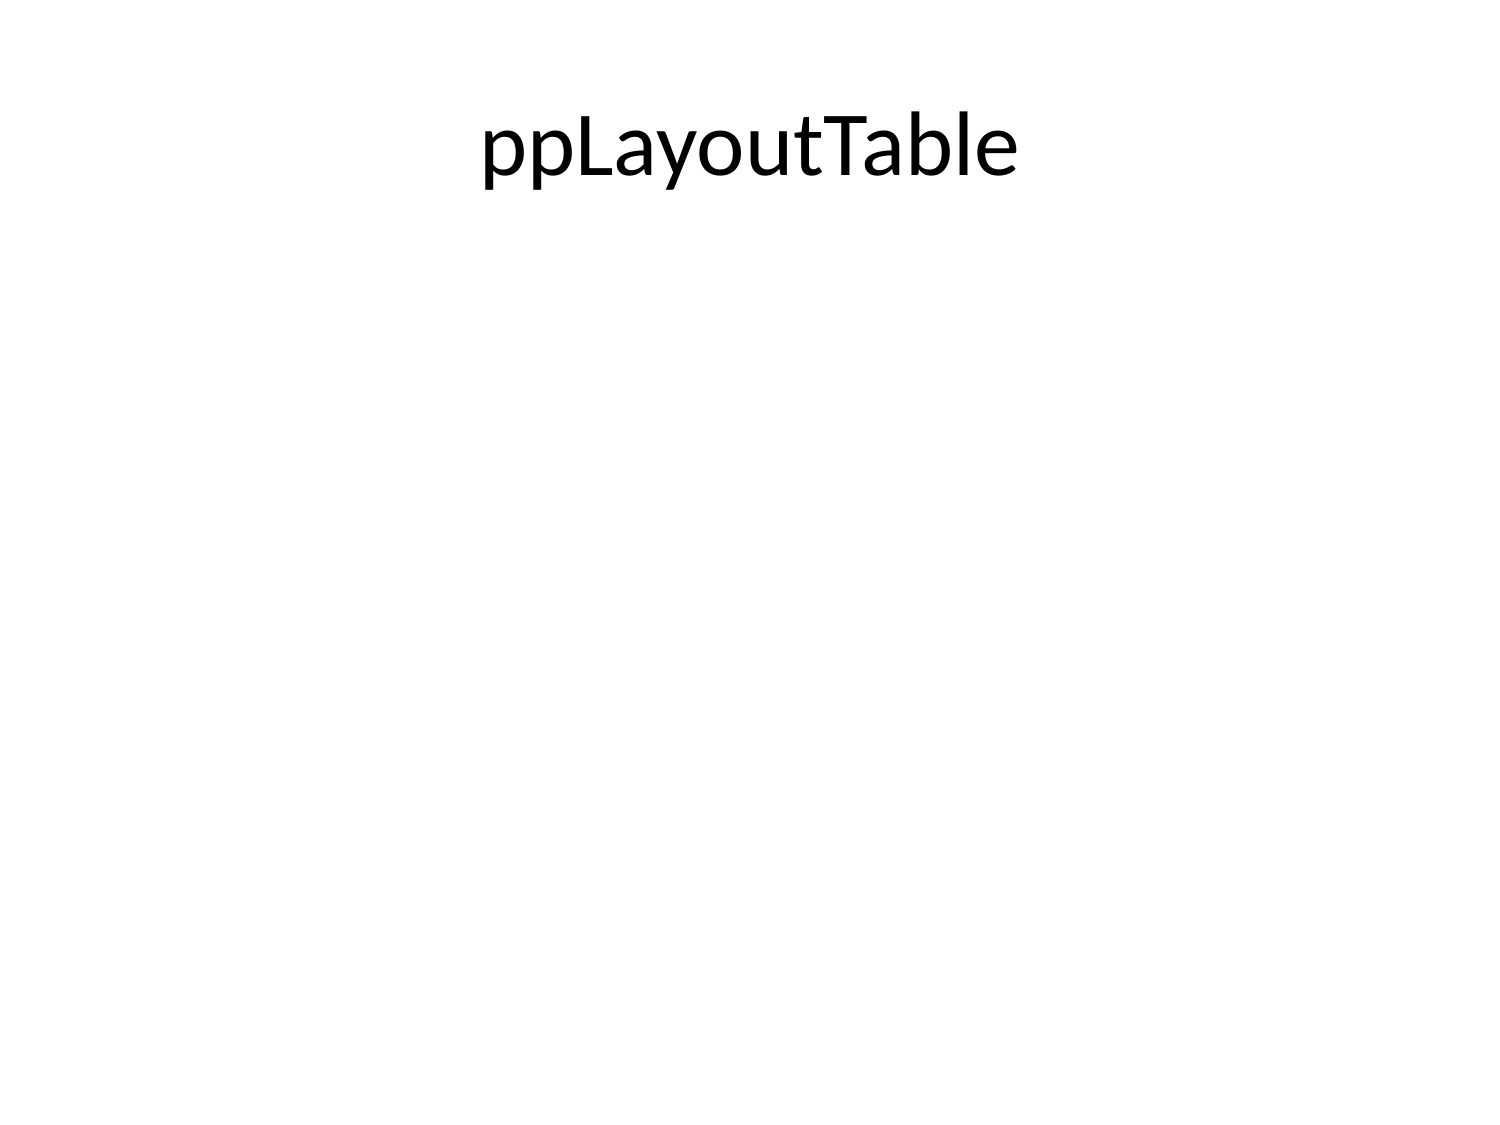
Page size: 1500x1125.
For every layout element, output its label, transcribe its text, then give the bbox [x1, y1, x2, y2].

title ppLayoutTable [75, 45, 1426, 233]
